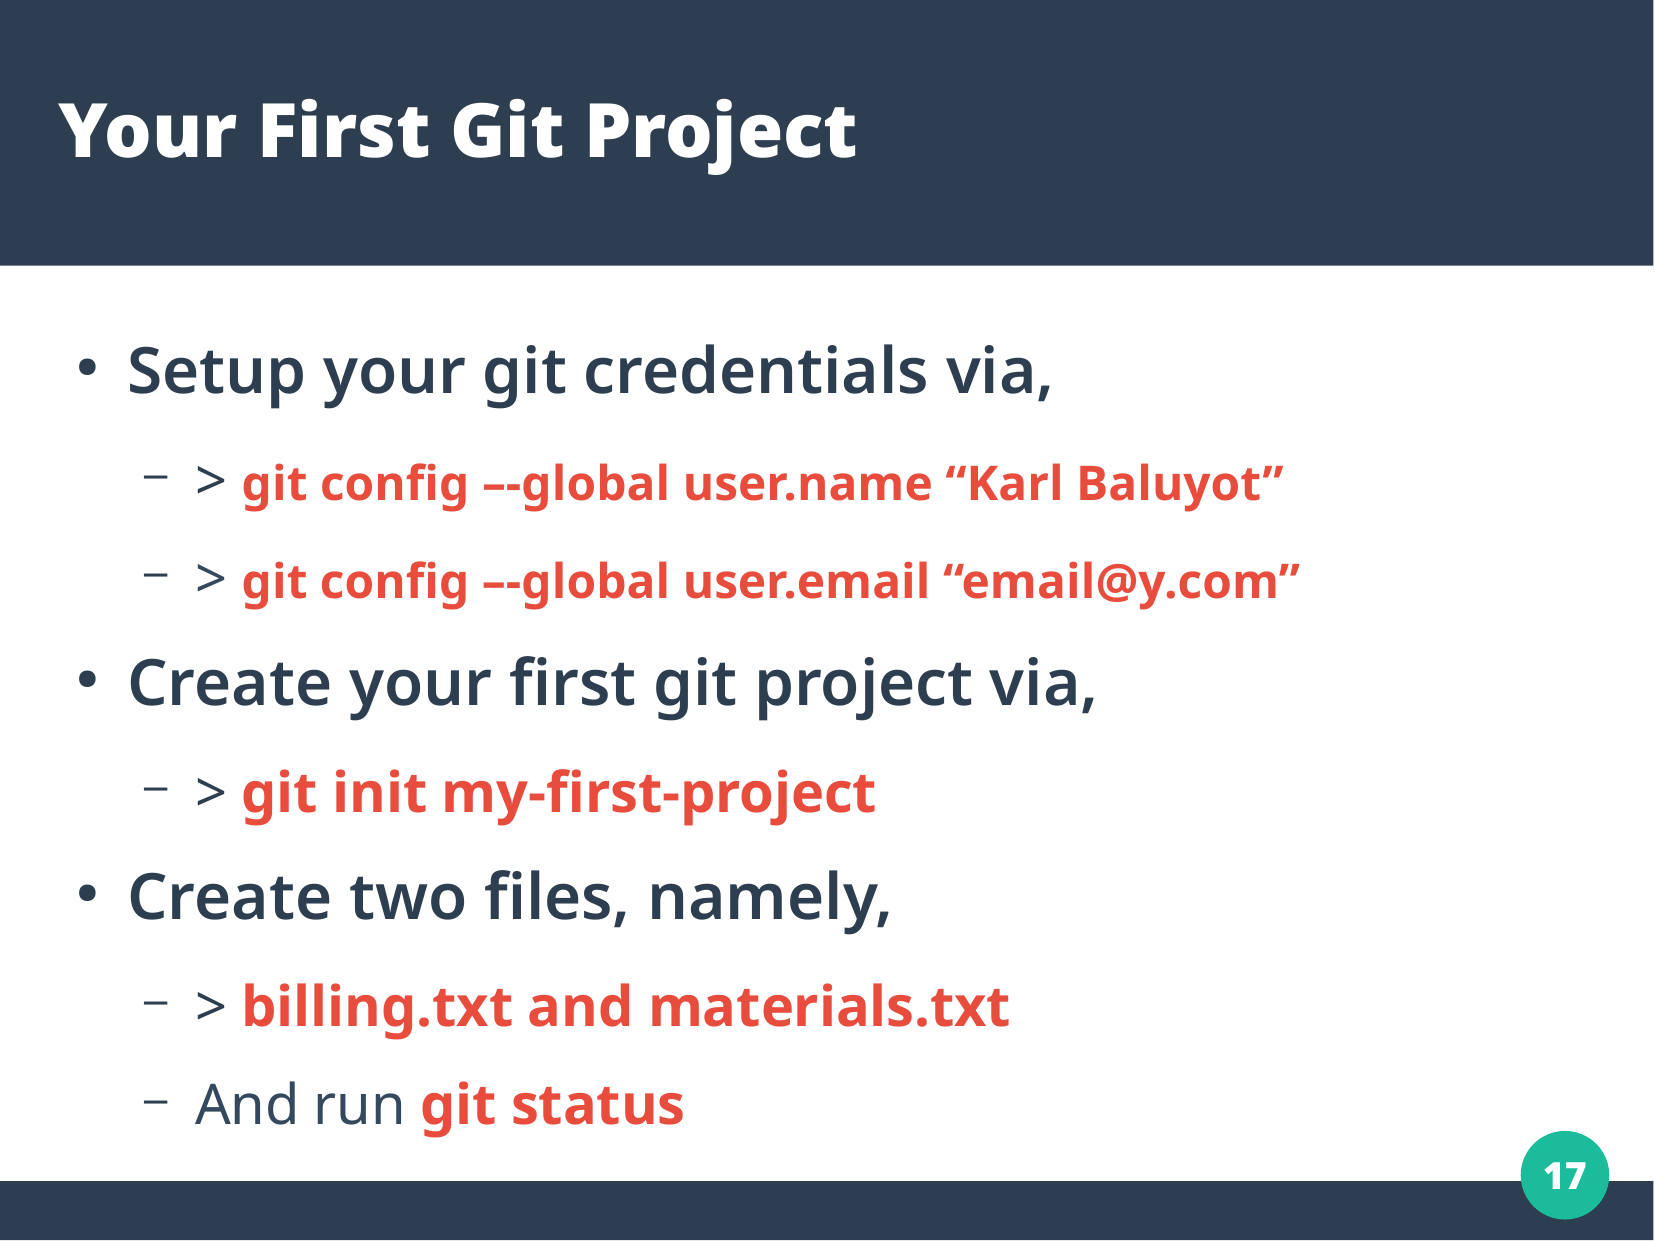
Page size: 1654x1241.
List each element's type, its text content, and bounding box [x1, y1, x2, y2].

title Your First Git Project [59, 49, 1595, 207]
list Setup your git credentials via, > git config –-global user.name “Karl Baluyot” > git config –-global user.email “email@y.com” Create your first git project via, > git init my-first-project Create two files, namely, > billing.txt and materials.txt And run git status [59, 324, 1595, 1152]
